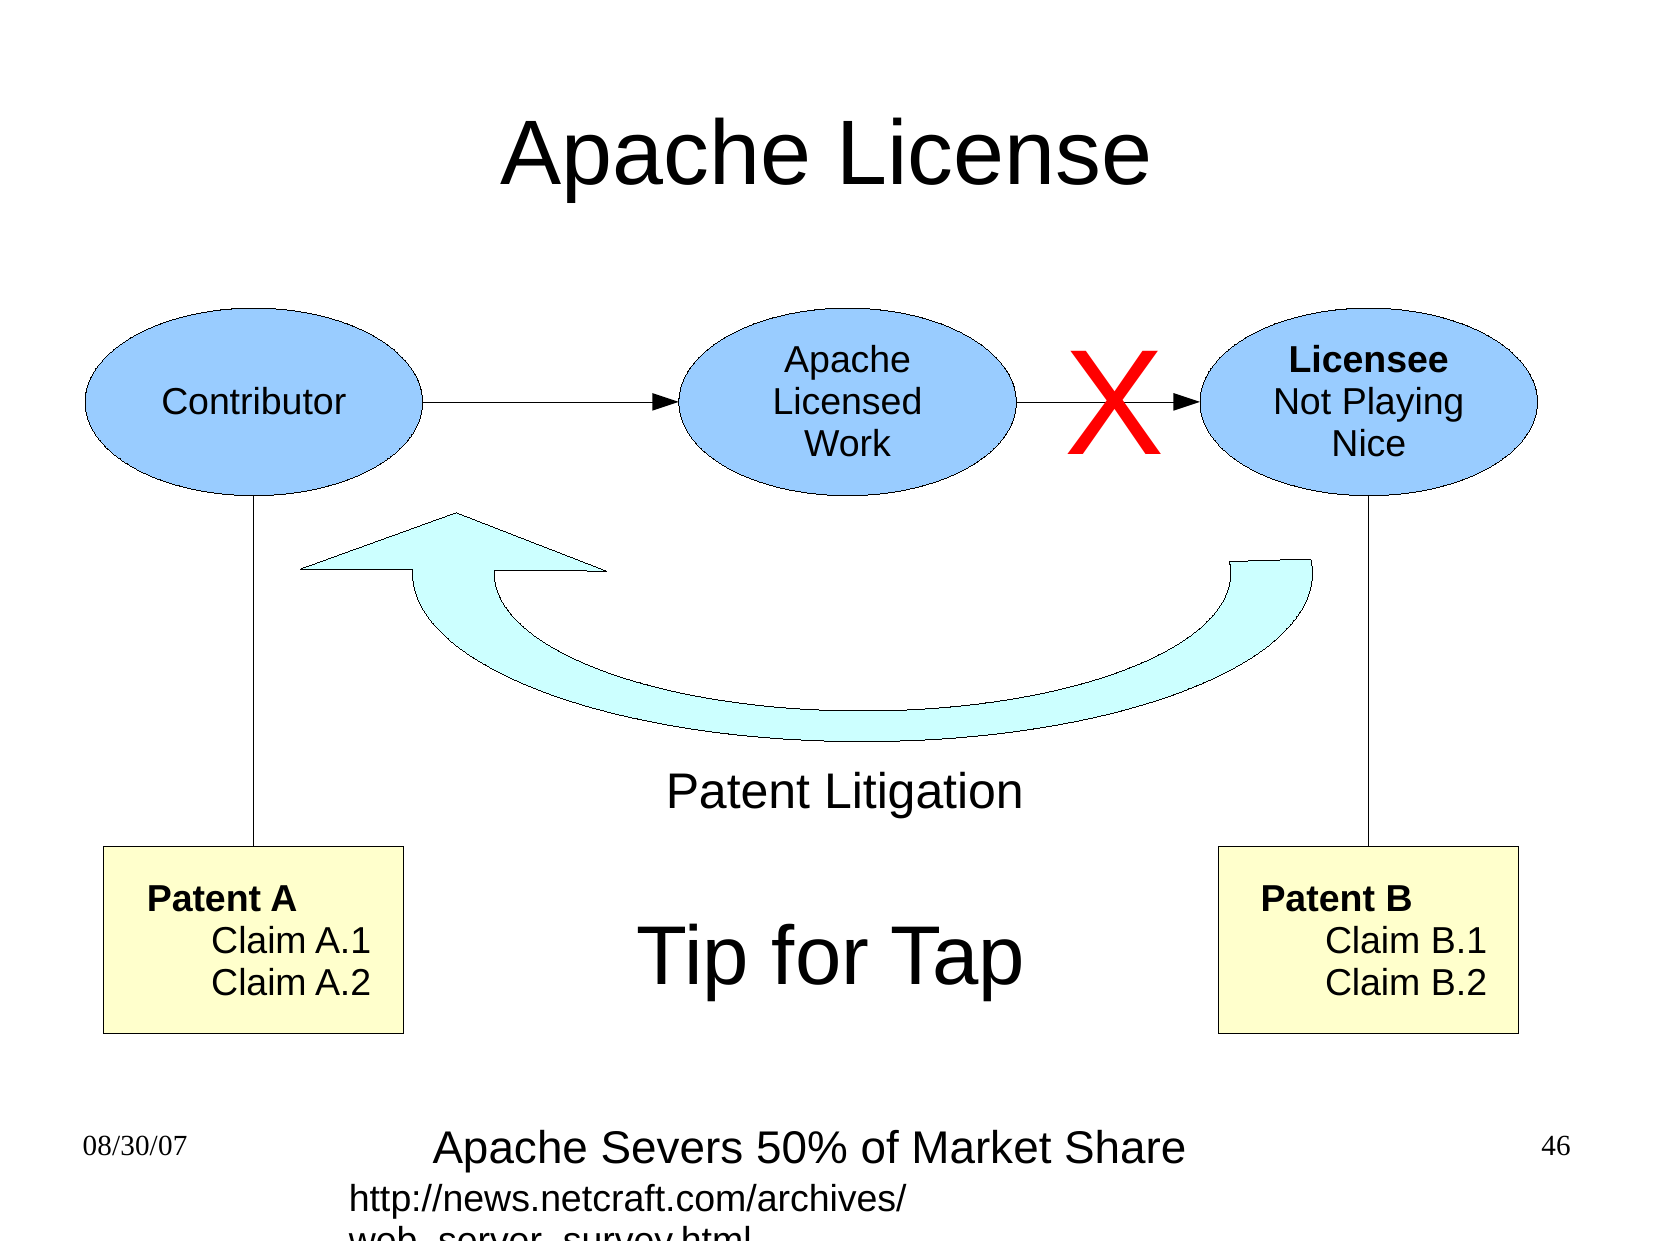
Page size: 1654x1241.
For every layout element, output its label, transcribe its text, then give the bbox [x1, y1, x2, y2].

text_box Patent B Claim B.1 Claim B.2 [1218, 846, 1519, 1034]
text_box Tip for Tap [605, 902, 1056, 1010]
text_box Patent Litigation [629, 755, 1061, 827]
text_box X [1050, 311, 1180, 494]
text_box Licensee Not Playing Nice [1200, 308, 1538, 496]
text_box http://news.netcraft.com/archives/web_server_survey.html [334, 1181, 1323, 1241]
title Apache License [82, 49, 1571, 257]
text_box Apache Licensed Work [678, 308, 1017, 496]
text_box Contributor [85, 308, 423, 496]
text_box Apache Severs 50% of Market Share [209, 1114, 1410, 1181]
text_box Patent A Claim A.1 Claim A.2 [103, 846, 404, 1034]
text_box [300, 512, 1313, 742]
